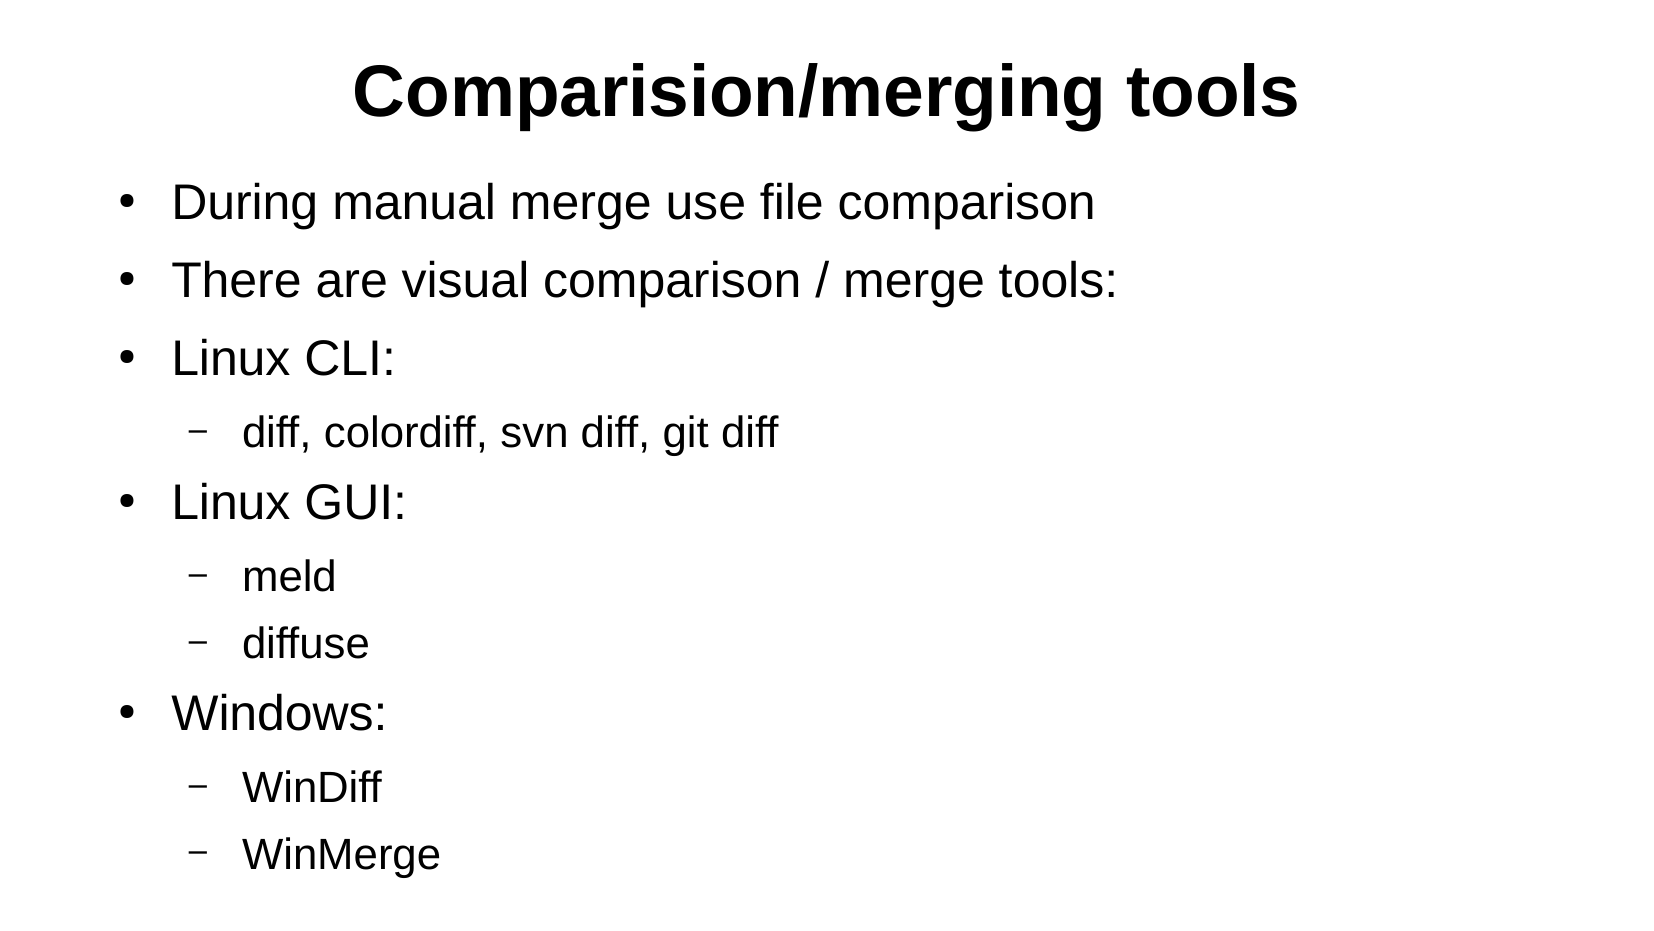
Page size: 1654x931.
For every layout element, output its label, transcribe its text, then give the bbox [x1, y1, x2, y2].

list During manual merge use file comparison There are visual comparison / merge tools: Linux CLI: diff, colordiff, svn diff, git diff Linux GUI: meld diffuse Windows: WinDiff WinMerge [82, 168, 1538, 889]
title Comparision/merging tools [82, 37, 1571, 147]
